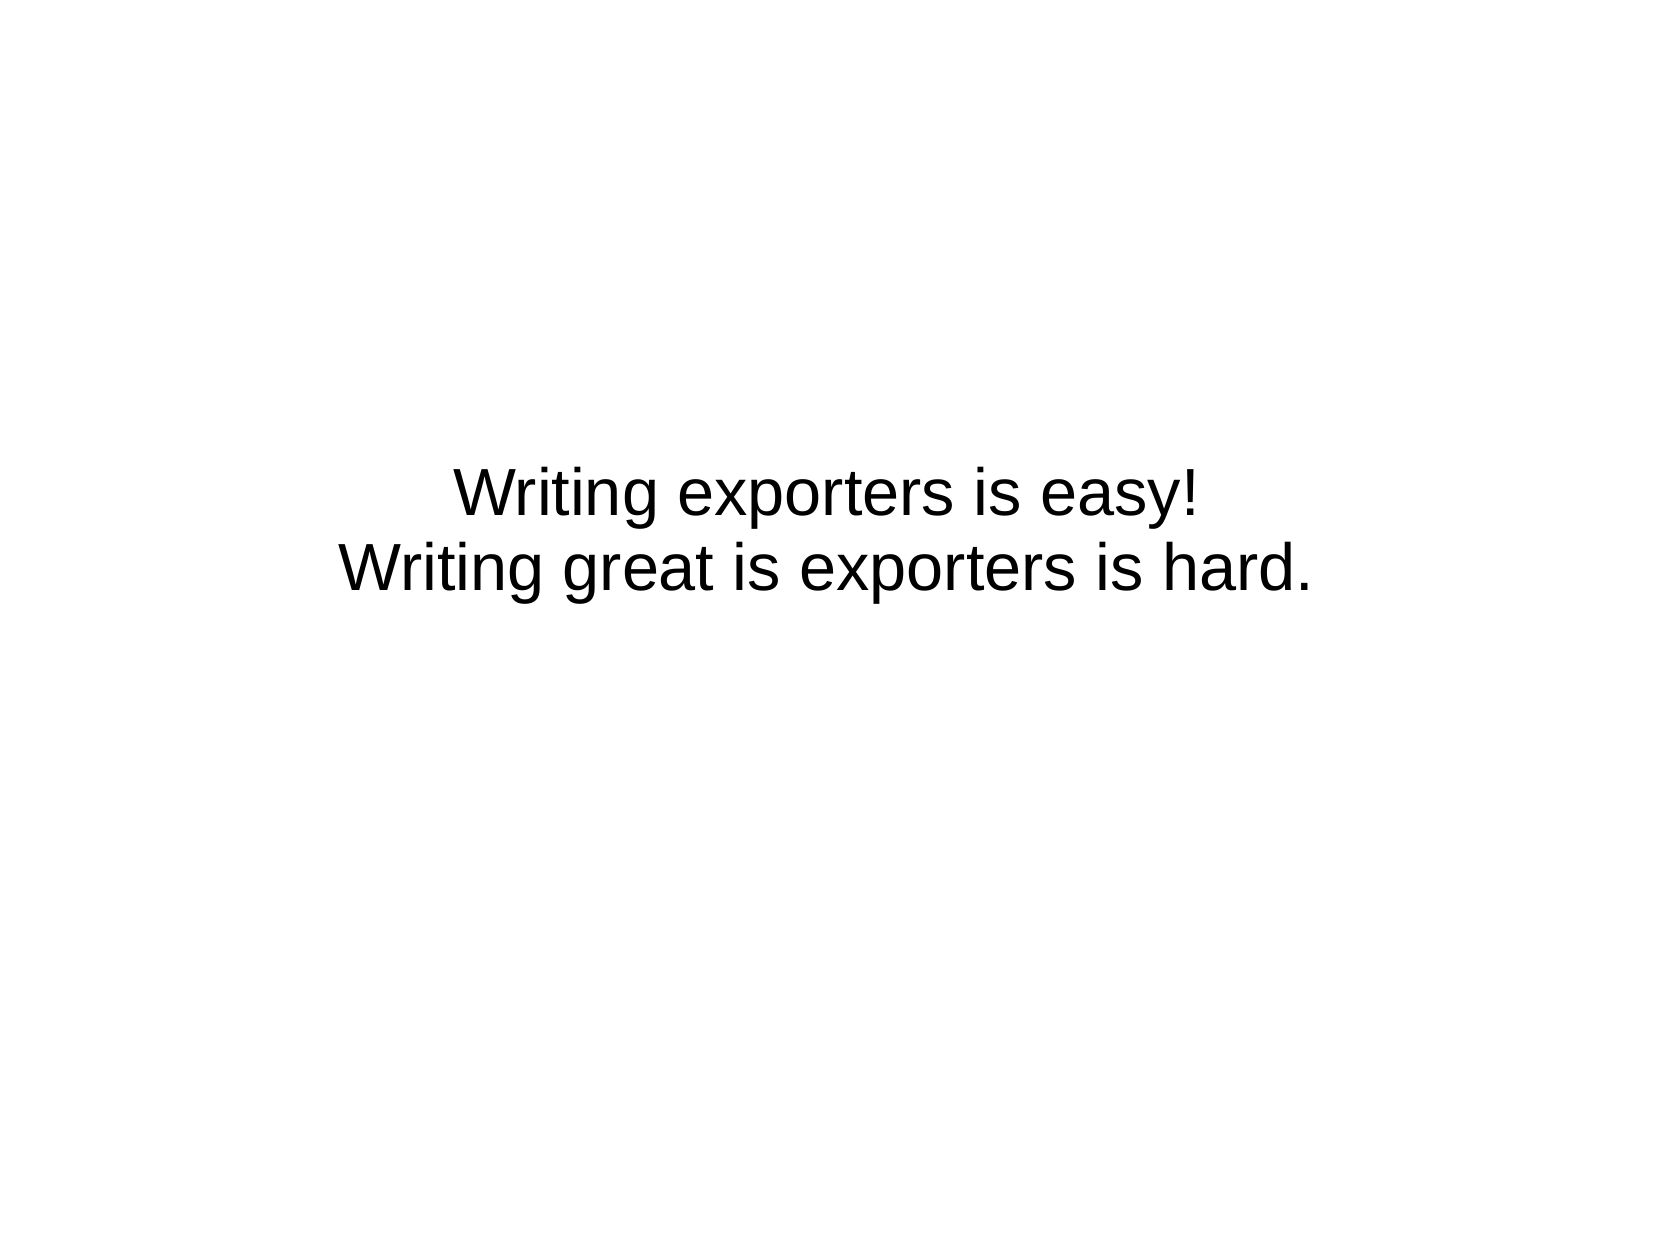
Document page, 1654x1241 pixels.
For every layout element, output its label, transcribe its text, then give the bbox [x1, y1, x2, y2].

subtitle Writing exporters is easy! Writing great is exporters is hard. [82, 49, 1571, 1010]
